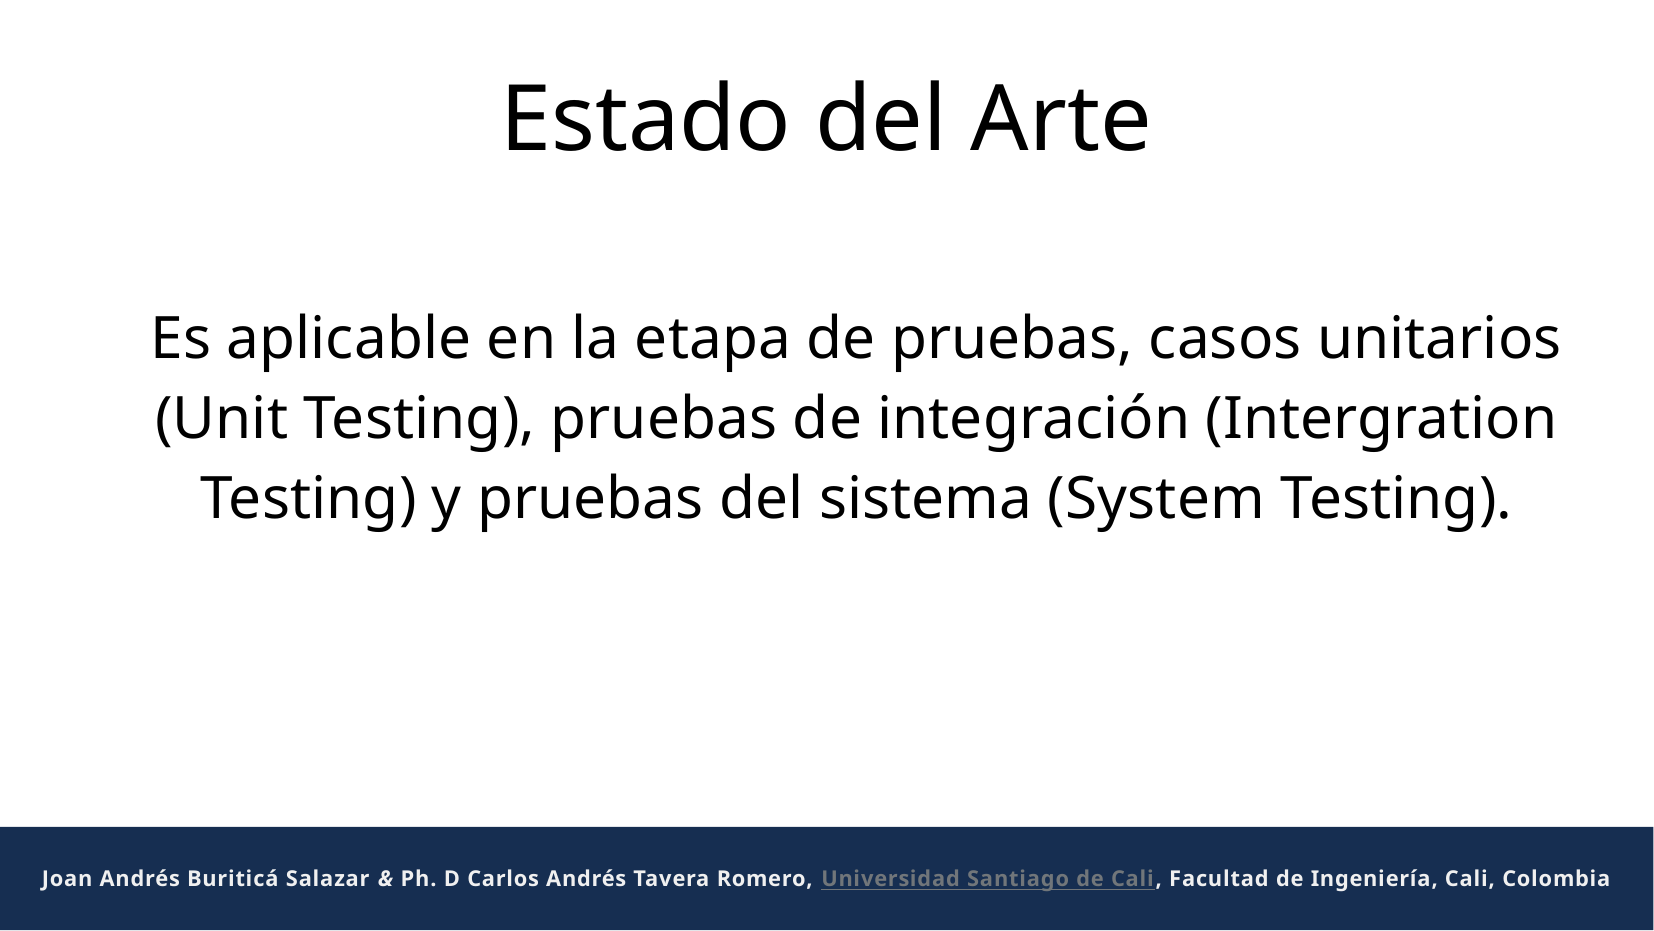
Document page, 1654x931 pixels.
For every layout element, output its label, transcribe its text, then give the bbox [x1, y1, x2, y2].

list Es aplicable en la etapa de pruebas, casos unitarios (Unit Testing), pruebas de integración (Intergration Testing) y pruebas del sistema (System Testing). [82, 295, 1571, 616]
title Estado del Arte [82, 37, 1571, 193]
